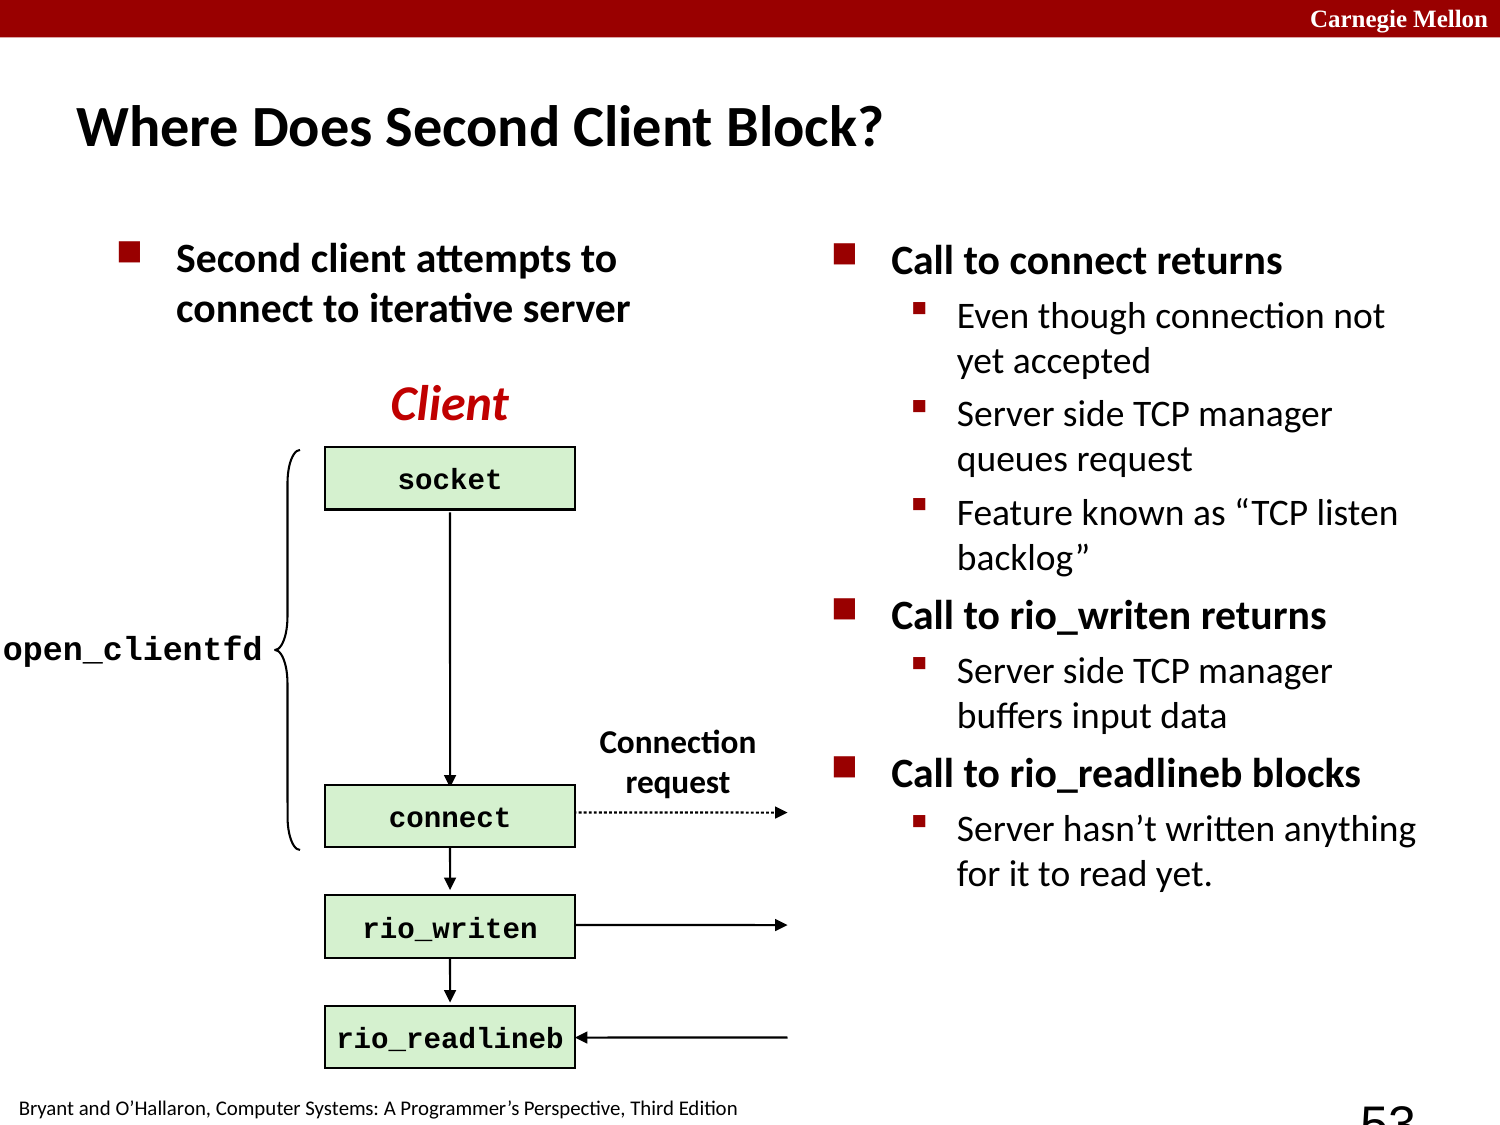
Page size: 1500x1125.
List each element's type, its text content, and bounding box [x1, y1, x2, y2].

list Second client attempts to connect to iterative server [104, 223, 740, 400]
text_box open_clientfd [0, 619, 278, 675]
text_box rio_writen [324, 895, 575, 958]
text_box socket [324, 447, 575, 510]
text_box Client [375, 362, 524, 438]
list Call to connect returns Even though connection not yet accepted Server side TCP manager queues request Feature known as “TCP listen backlog” Call to rio_writen returns Server side TCP manager buffers input data Call to rio_readlineb blocks Server hasn’t written anything for it to read yet. [819, 224, 1456, 1041]
text_box rio_readlineb [324, 1005, 575, 1069]
title Where Does Second Client Block? [61, 60, 1307, 186]
text_box connect [324, 784, 575, 847]
text_box Connection request [584, 713, 772, 808]
